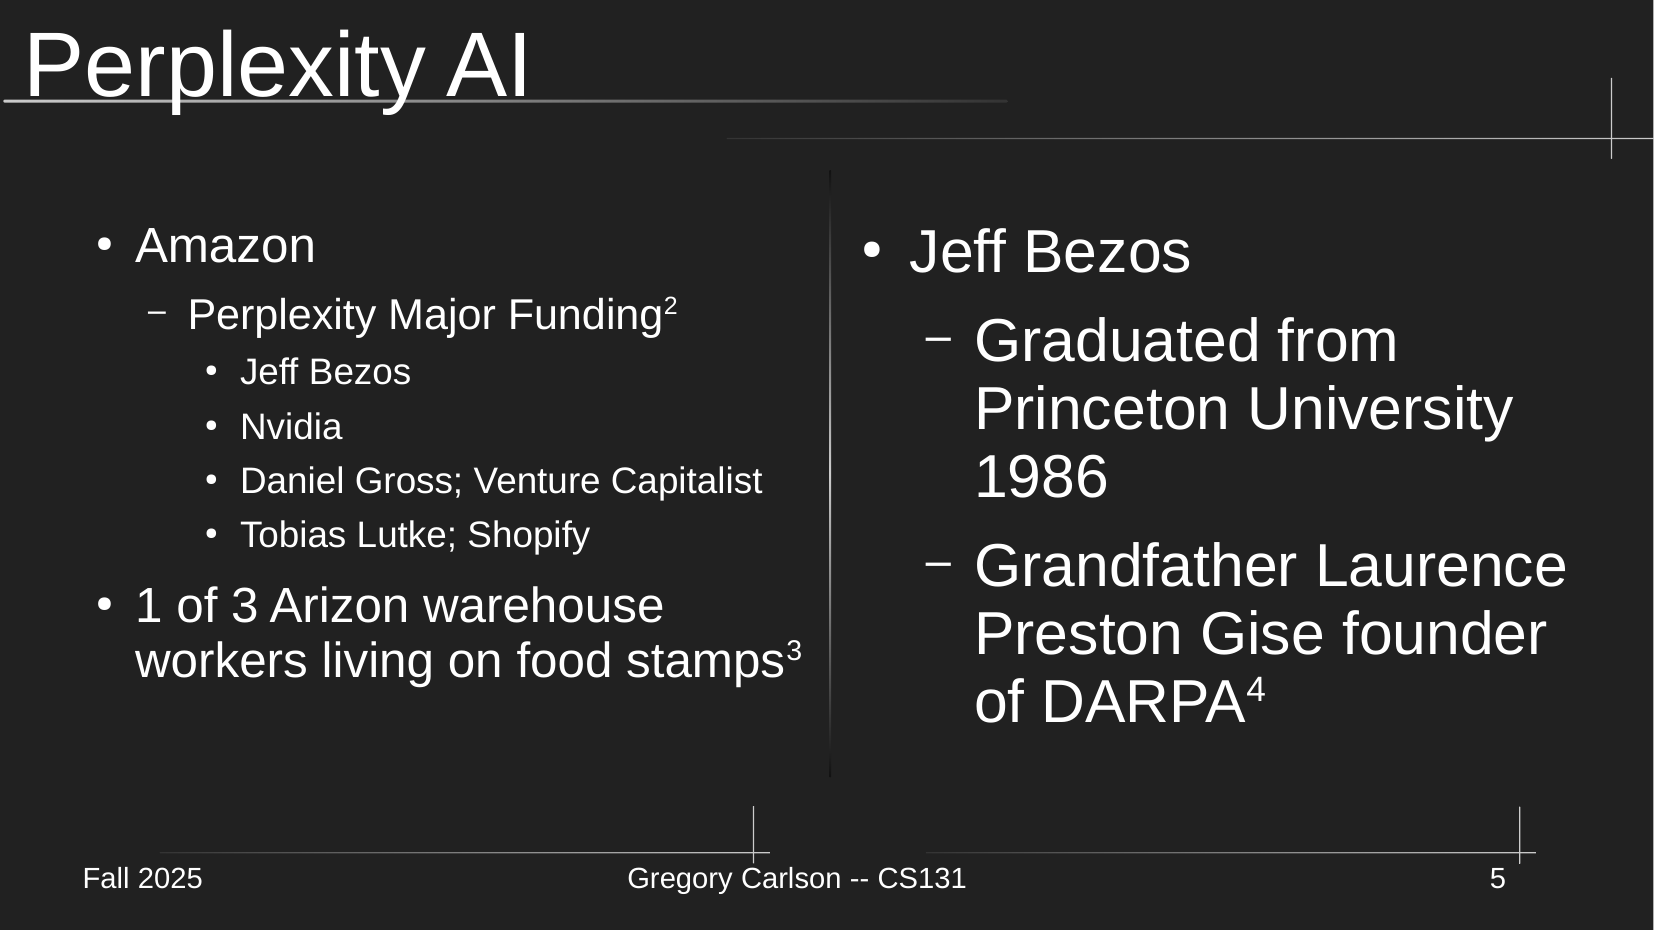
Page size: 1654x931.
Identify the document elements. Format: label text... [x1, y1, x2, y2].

list Jeff Bezos Graduated from Princeton University 1986 Grandfather Laurence Preston Gise founder of DARPA4 [845, 217, 1572, 758]
title Perplexity AI [23, 11, 1589, 119]
list Amazon Perplexity Major Funding2 Jeff Bezos Nvidia Daniel Gross; Venture Capitalist Tobias Lutke; Shopify 1 of 3 Arizon warehouse workers living on food stamps3 [82, 217, 809, 758]
